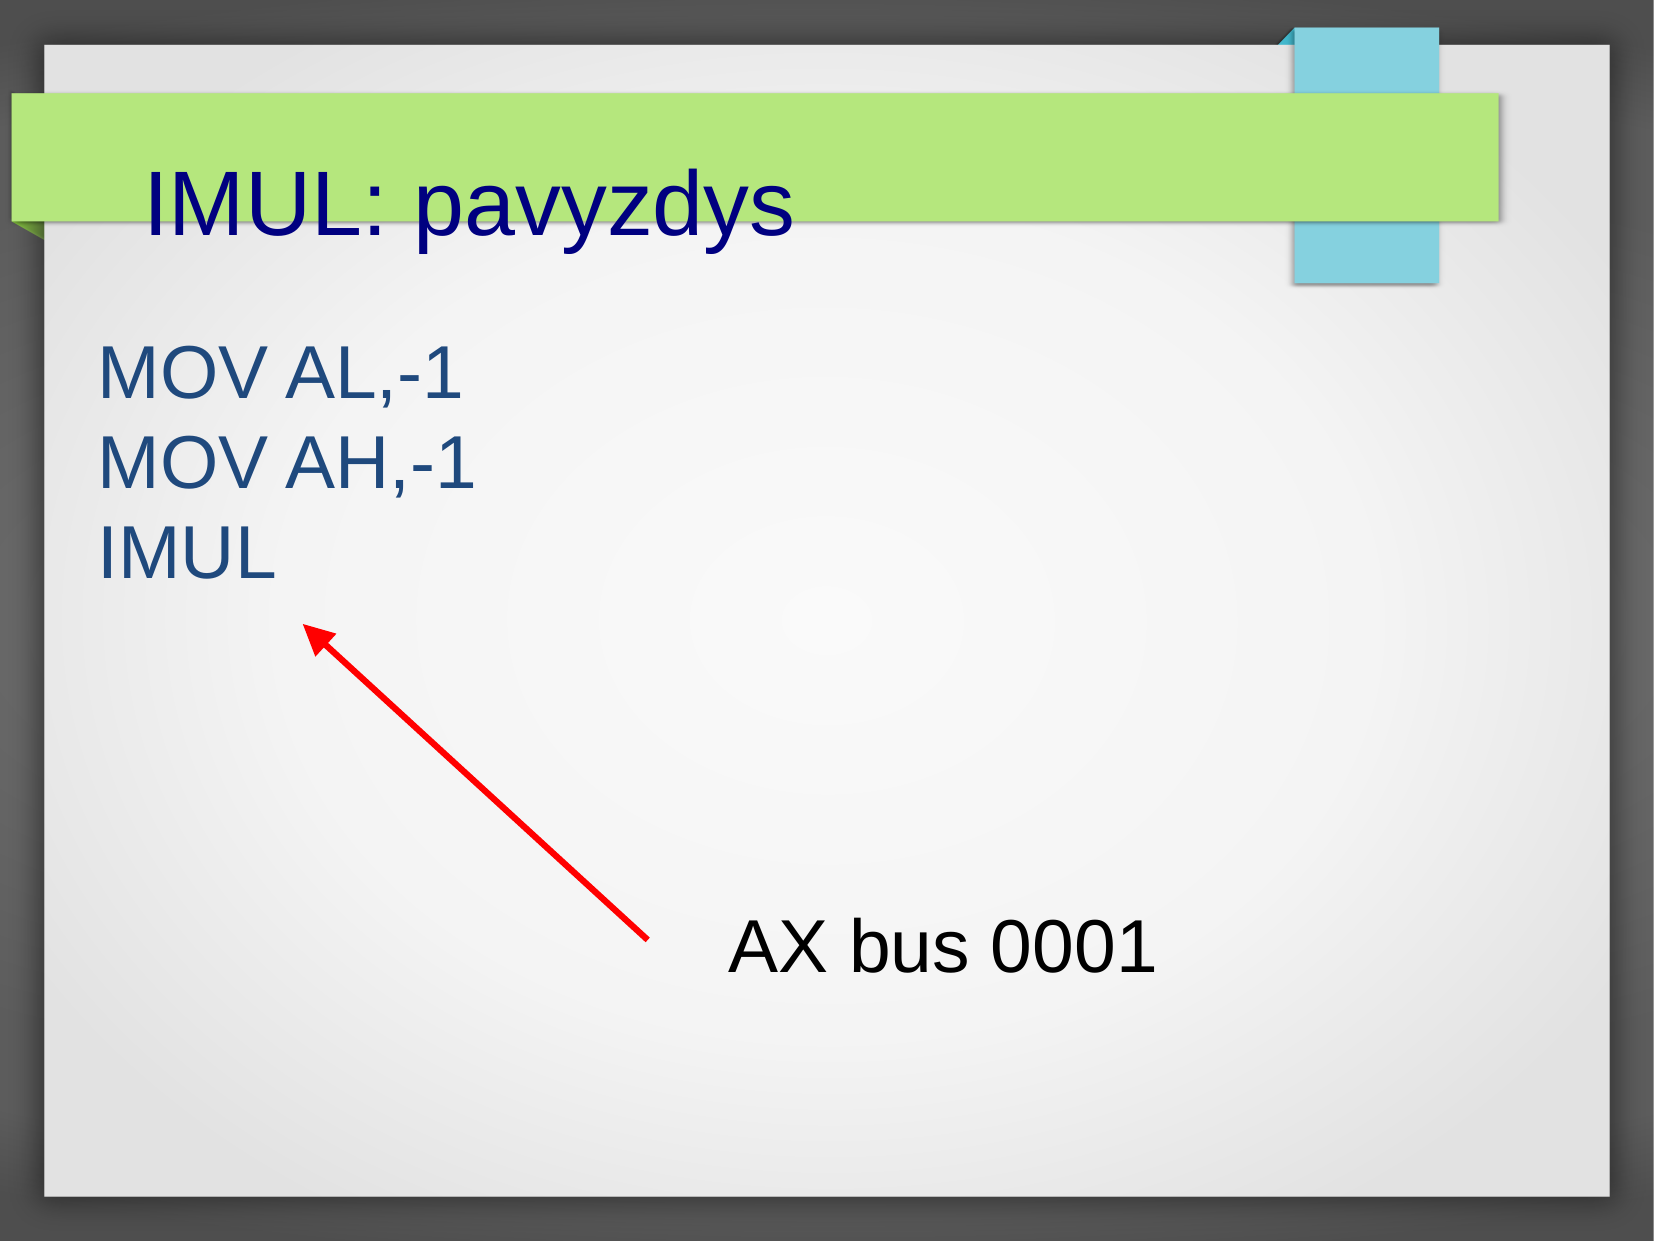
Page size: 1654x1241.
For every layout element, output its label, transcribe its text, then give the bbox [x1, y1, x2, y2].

picture [0, 0, 1654, 1241]
list MOV AL,-1 MOV AH,-1 IMUL [82, 308, 1571, 1184]
text_box AX bus 0001 [713, 881, 1417, 1067]
title IMUL: pavyzdys [82, 24, 1406, 269]
